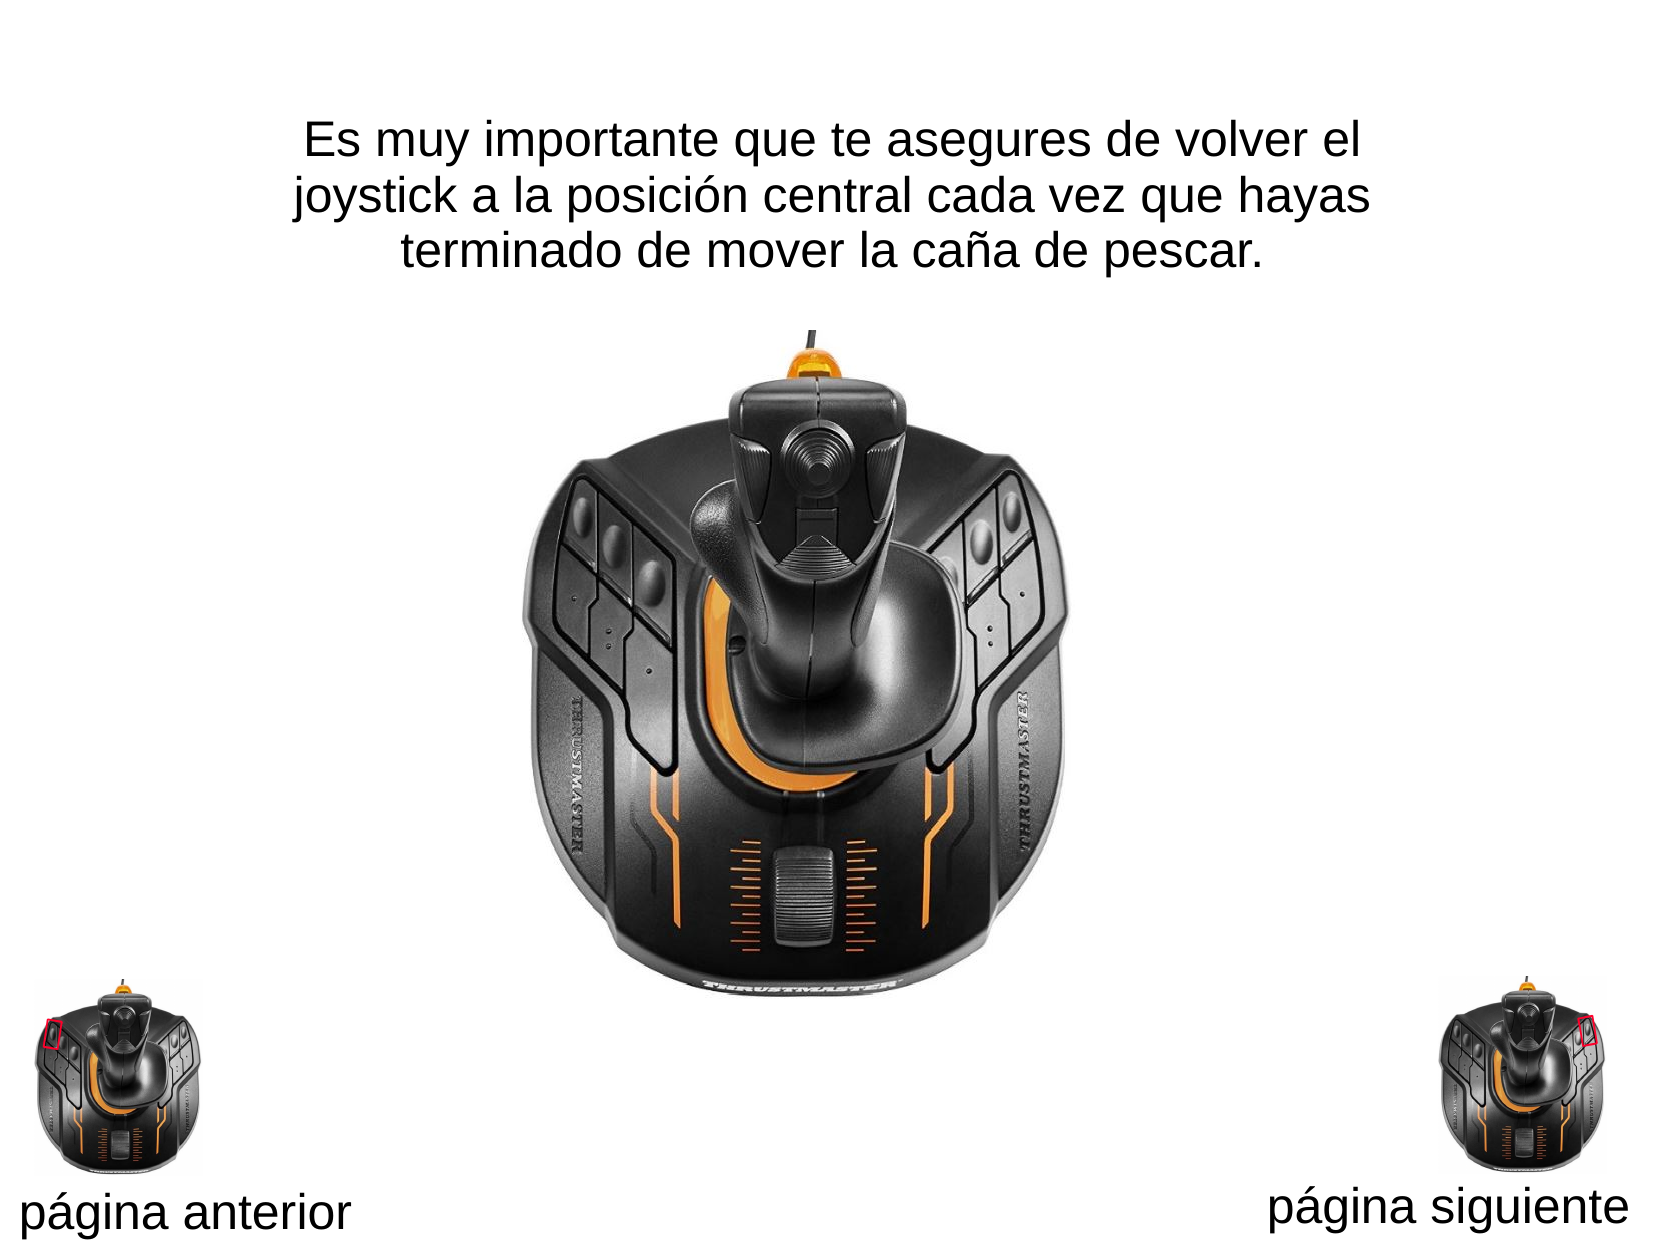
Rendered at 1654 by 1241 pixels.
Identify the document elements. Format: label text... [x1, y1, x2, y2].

picture [521, 330, 1075, 1004]
text_box página siguiente [1252, 1171, 1646, 1241]
text_box página anterior [4, 1177, 368, 1241]
text_box Es muy importante que te asegures de volver el joystick a la posición central cada vez que hayas terminado de mover la caña de pescar. [200, 103, 1465, 367]
picture [1438, 976, 1607, 1171]
picture [34, 979, 203, 1177]
